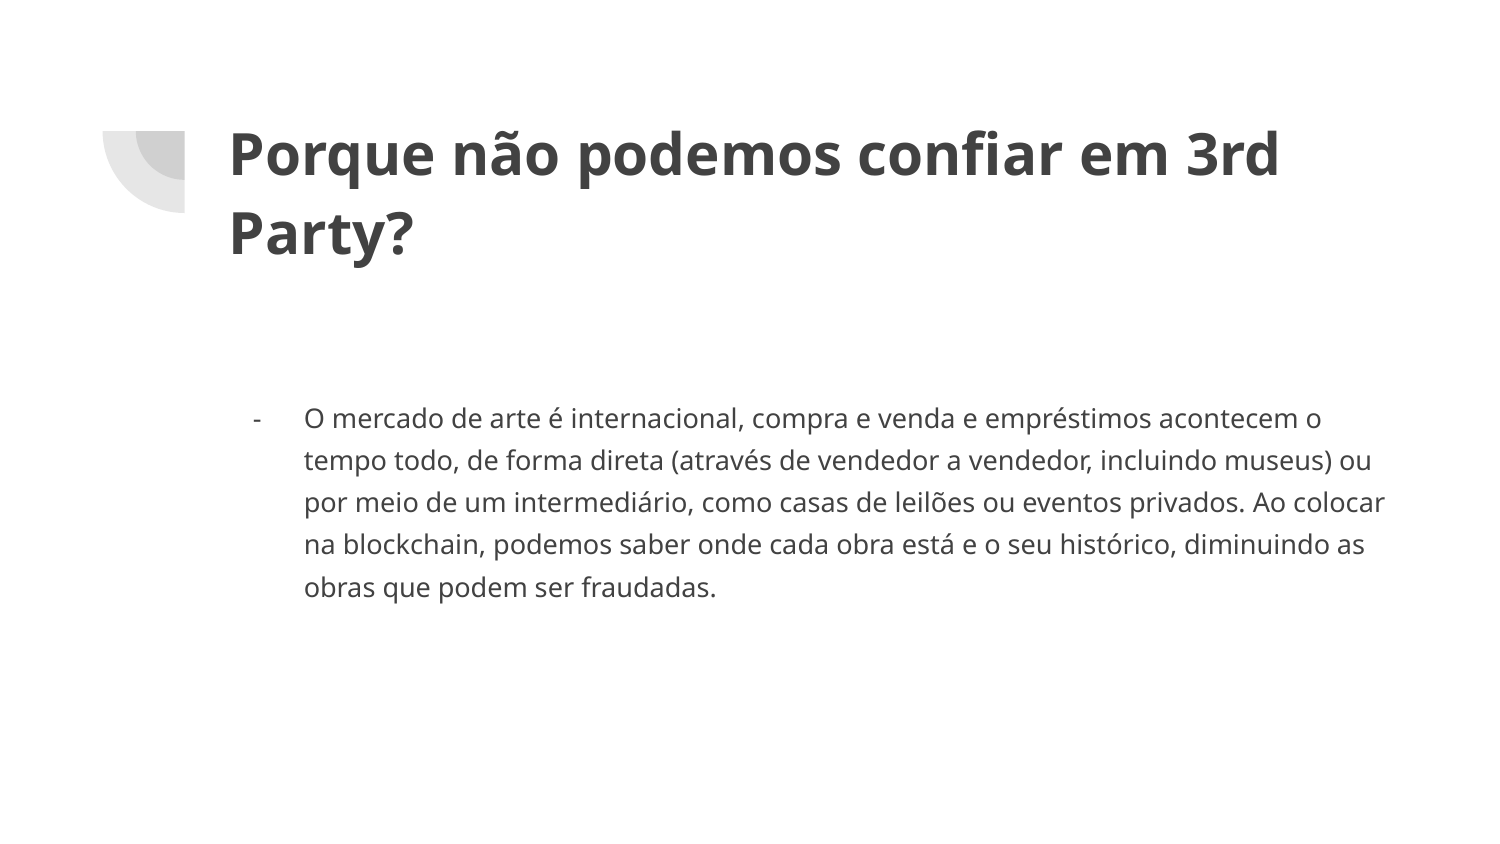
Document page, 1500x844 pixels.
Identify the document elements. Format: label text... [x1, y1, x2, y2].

list O mercado de arte é internacional, compra e venda e empréstimos acontecem o tempo todo, de forma direta (através de vendedor a vendedor, incluindo museus) ou por meio de um intermediário, como casas de leilões ou eventos privados. Ao colocar na blockchain, podemos saber onde cada obra está e o seu histórico, diminuindo as obras que podem ser fraudadas. [213, 378, 1421, 744]
title Porque não podemos confiar em 3rd Party? [213, 98, 1421, 359]
